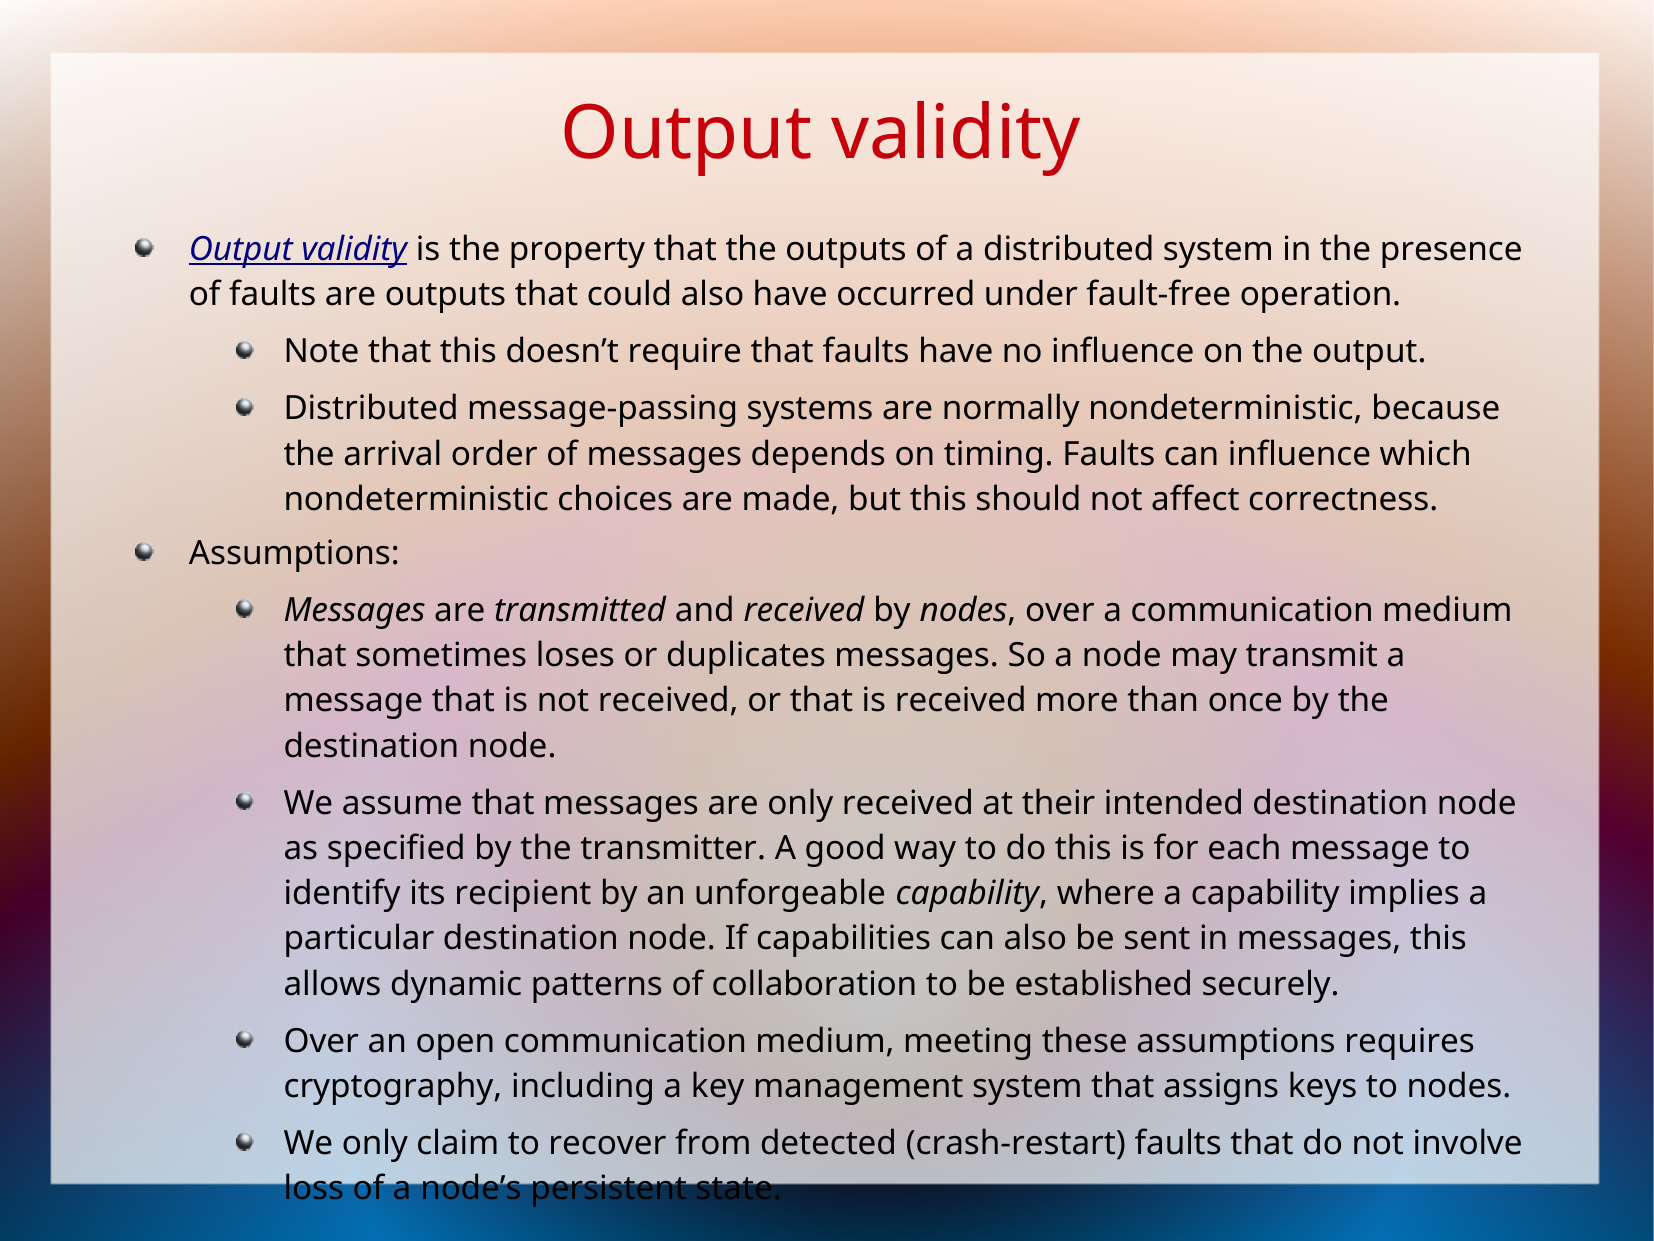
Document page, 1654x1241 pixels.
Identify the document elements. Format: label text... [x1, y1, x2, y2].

picture [0, 0, 1654, 1241]
title Output validity [76, 59, 1565, 200]
list Output validity is the property that the outputs of a distributed system in the presence of faults are outputs that could also have occurred under fault-free operation. Note that this doesn’t require that faults have no influence on the output. Distributed message-passing systems are normally nondeterministic, because the arrival order of messages depends on timing. Faults can influence which nondeterministic choices are made, but this should not affect correctness. Assumptions: Messages are transmitted and received by nodes, over a communication medium that sometimes loses or duplicates messages. So a node may transmit a message that is not received, or that is received more than once by the destination node. We assume that messages are only received at their intended destination node as specified by the transmitter. A good way to do this is for each message to identify its recipient by an unforgeable capability, where a capability implies a particular destination node. If capabilities can also be sent in messages, this allows dynamic patterns of collaboration to be established securely. Over an open communication medium, meeting these assumptions requires cryptography, including a key management system that assigns keys to nodes. We only claim to recover from detected (crash-restart) faults that do not involve loss of a node’s persistent state. [118, 224, 1536, 1123]
